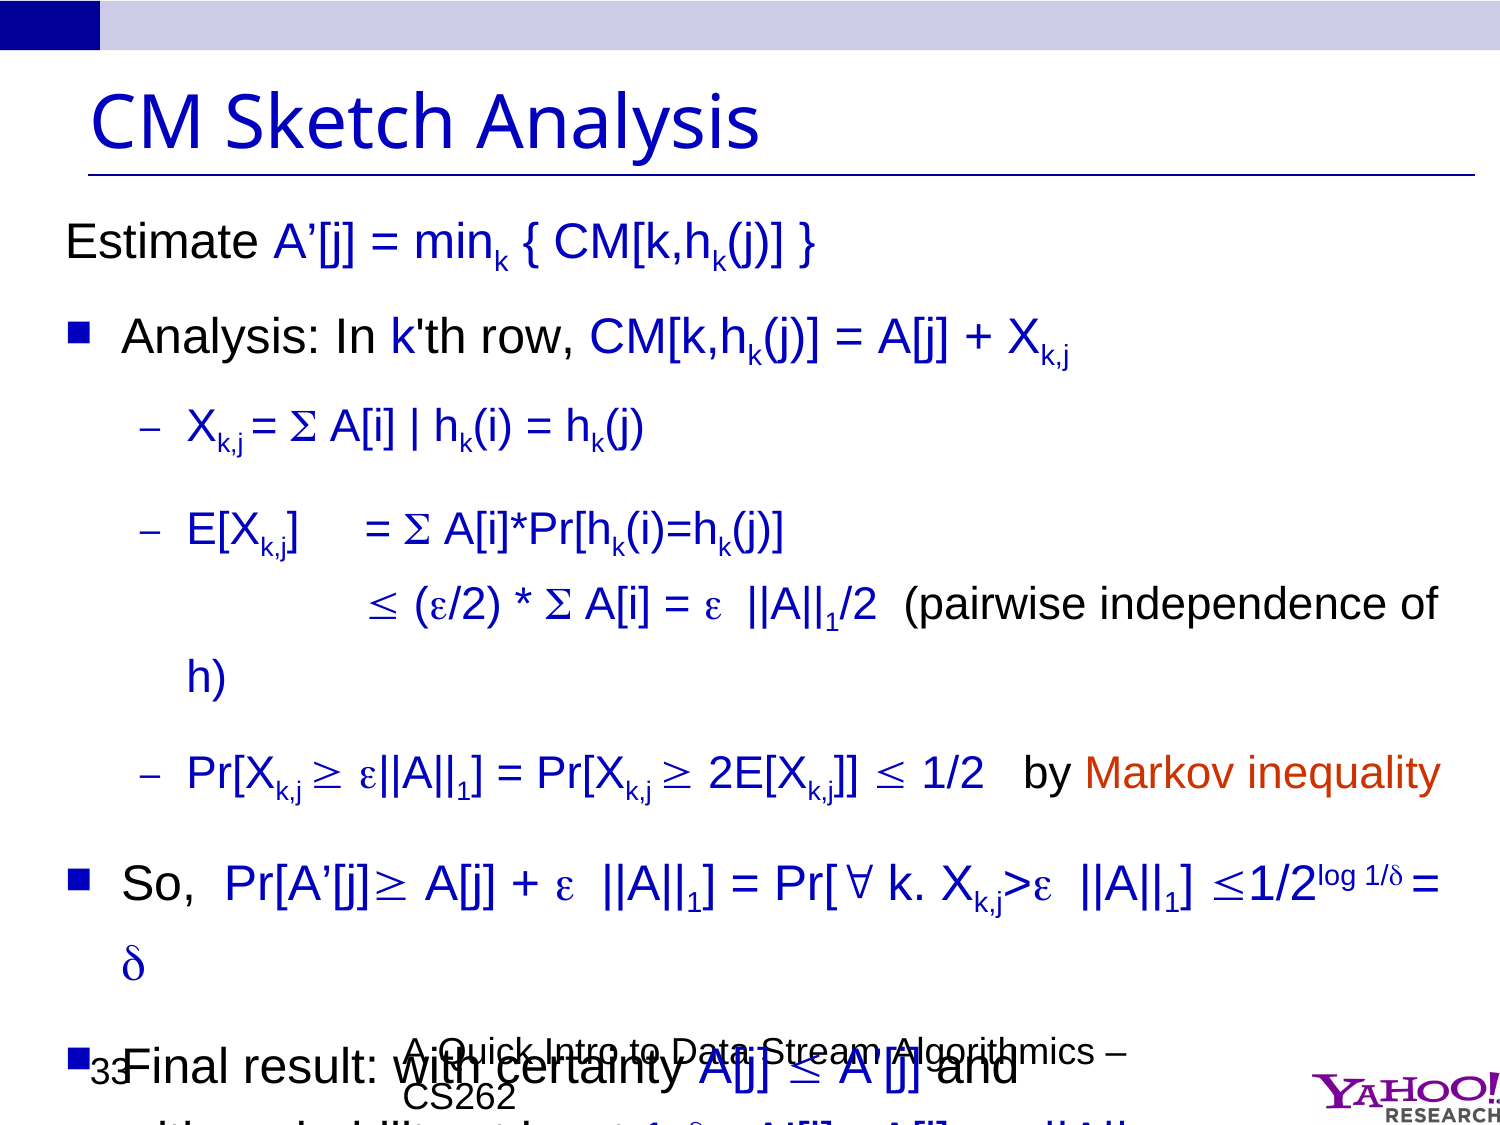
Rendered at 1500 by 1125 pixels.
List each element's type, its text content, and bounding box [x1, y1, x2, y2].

list Estimate A’[j] = mink { CM[k,hk(j)] } Analysis: In k'th row, CM[k,hk(j)] = A[j] + Xk,j Xk,j =  A[i] | hk(i) = hk(j) E[Xk,j] =  A[i]*Pr[hk(i)=hk(j)]  (/2) *  A[i] = ||A||1/2 (pairwise independence of h) Pr[Xk,j  ||A||1] = Pr[Xk,j  2E[Xk,j]]  1/2 by Markov inequality So, Pr[A’[j] A[j] + ||A||1] = Pr[ k. Xk,j>||A||1] 1/2log 1/ =  Final result: with certainty A[j]  A’[j] and with probability at least 1-, A’[j]< A[j] +  ||A||1 [49, 187, 1500, 1125]
title CM Sketch Analysis [75, 50, 1500, 187]
